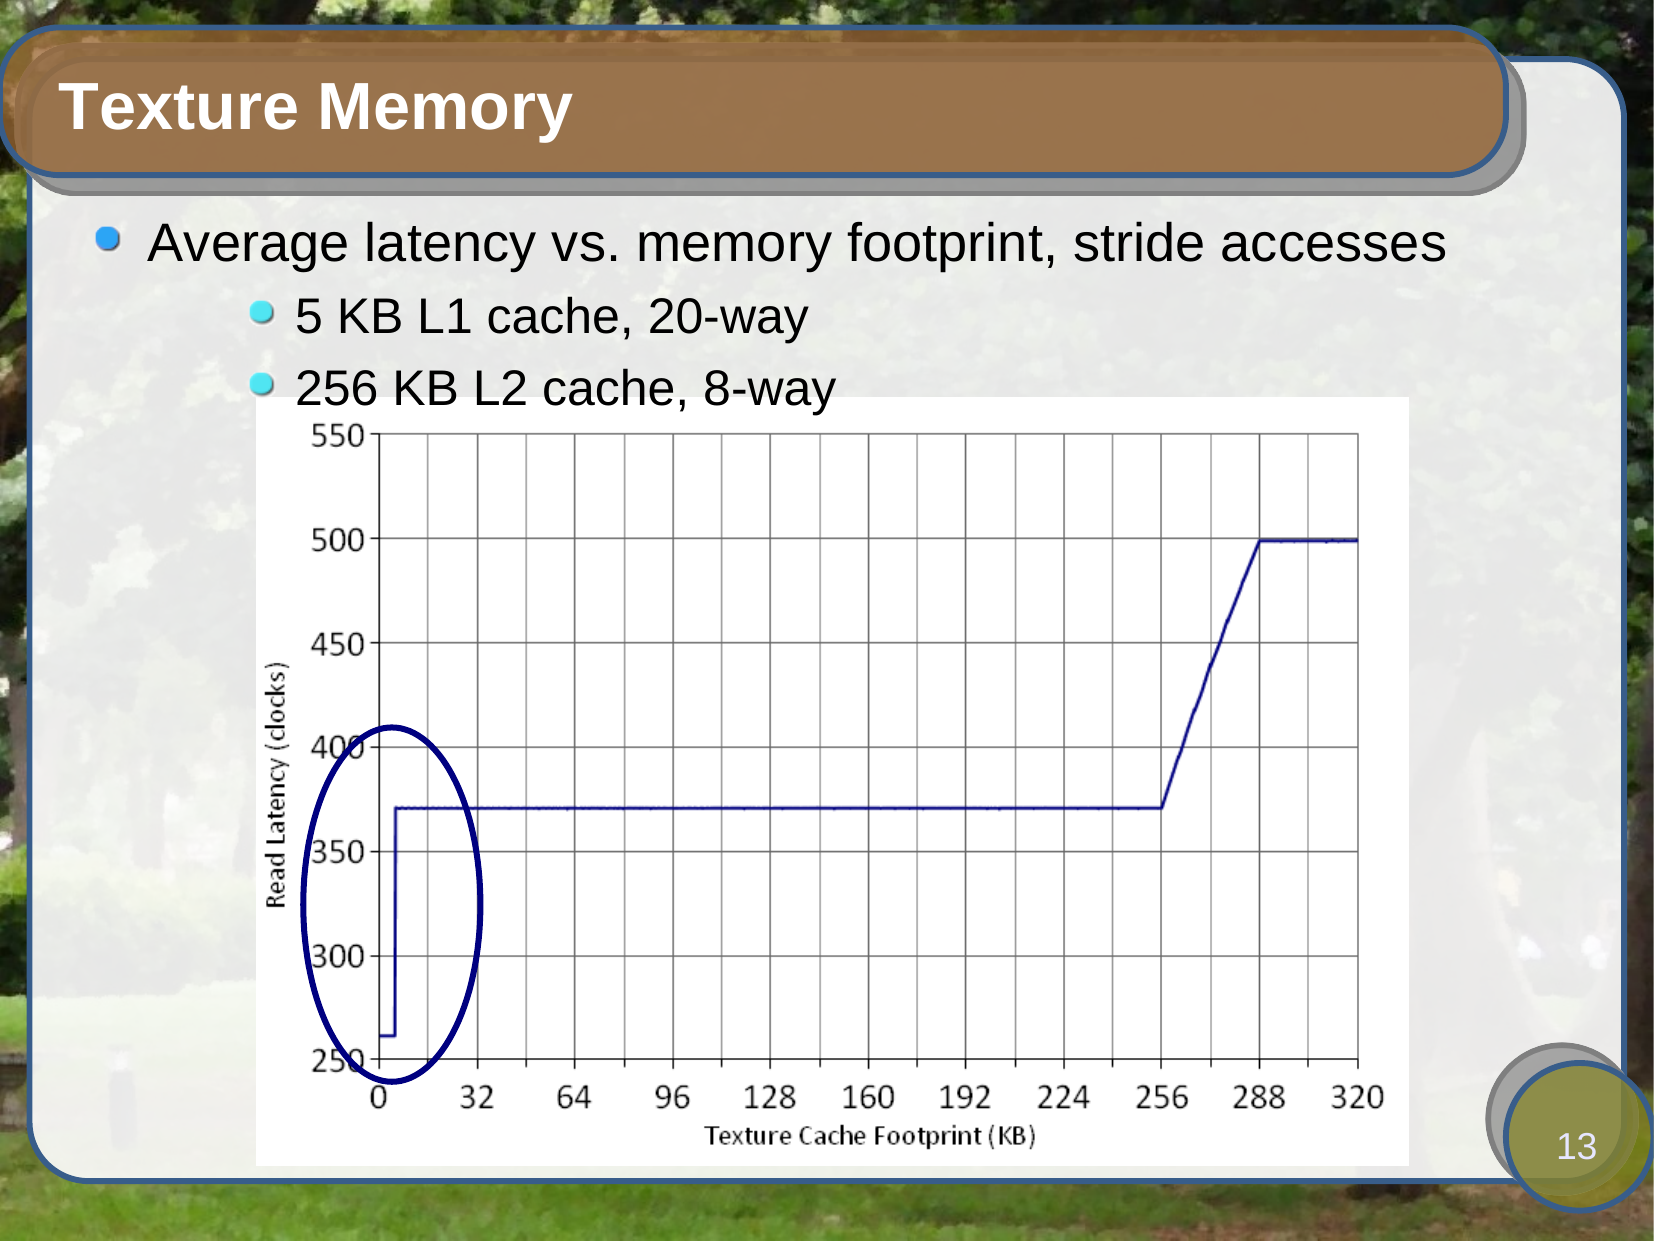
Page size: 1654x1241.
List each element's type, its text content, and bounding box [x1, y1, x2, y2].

title Texture Memory [59, 36, 1447, 170]
text_box [1529, 1122, 1625, 1179]
list Average latency vs. memory footprint, stride accesses 5 KB L1 cache, 20-way 256 KB L2 cache, 8-way [59, 206, 1595, 1137]
picture [256, 1137, 1409, 1166]
